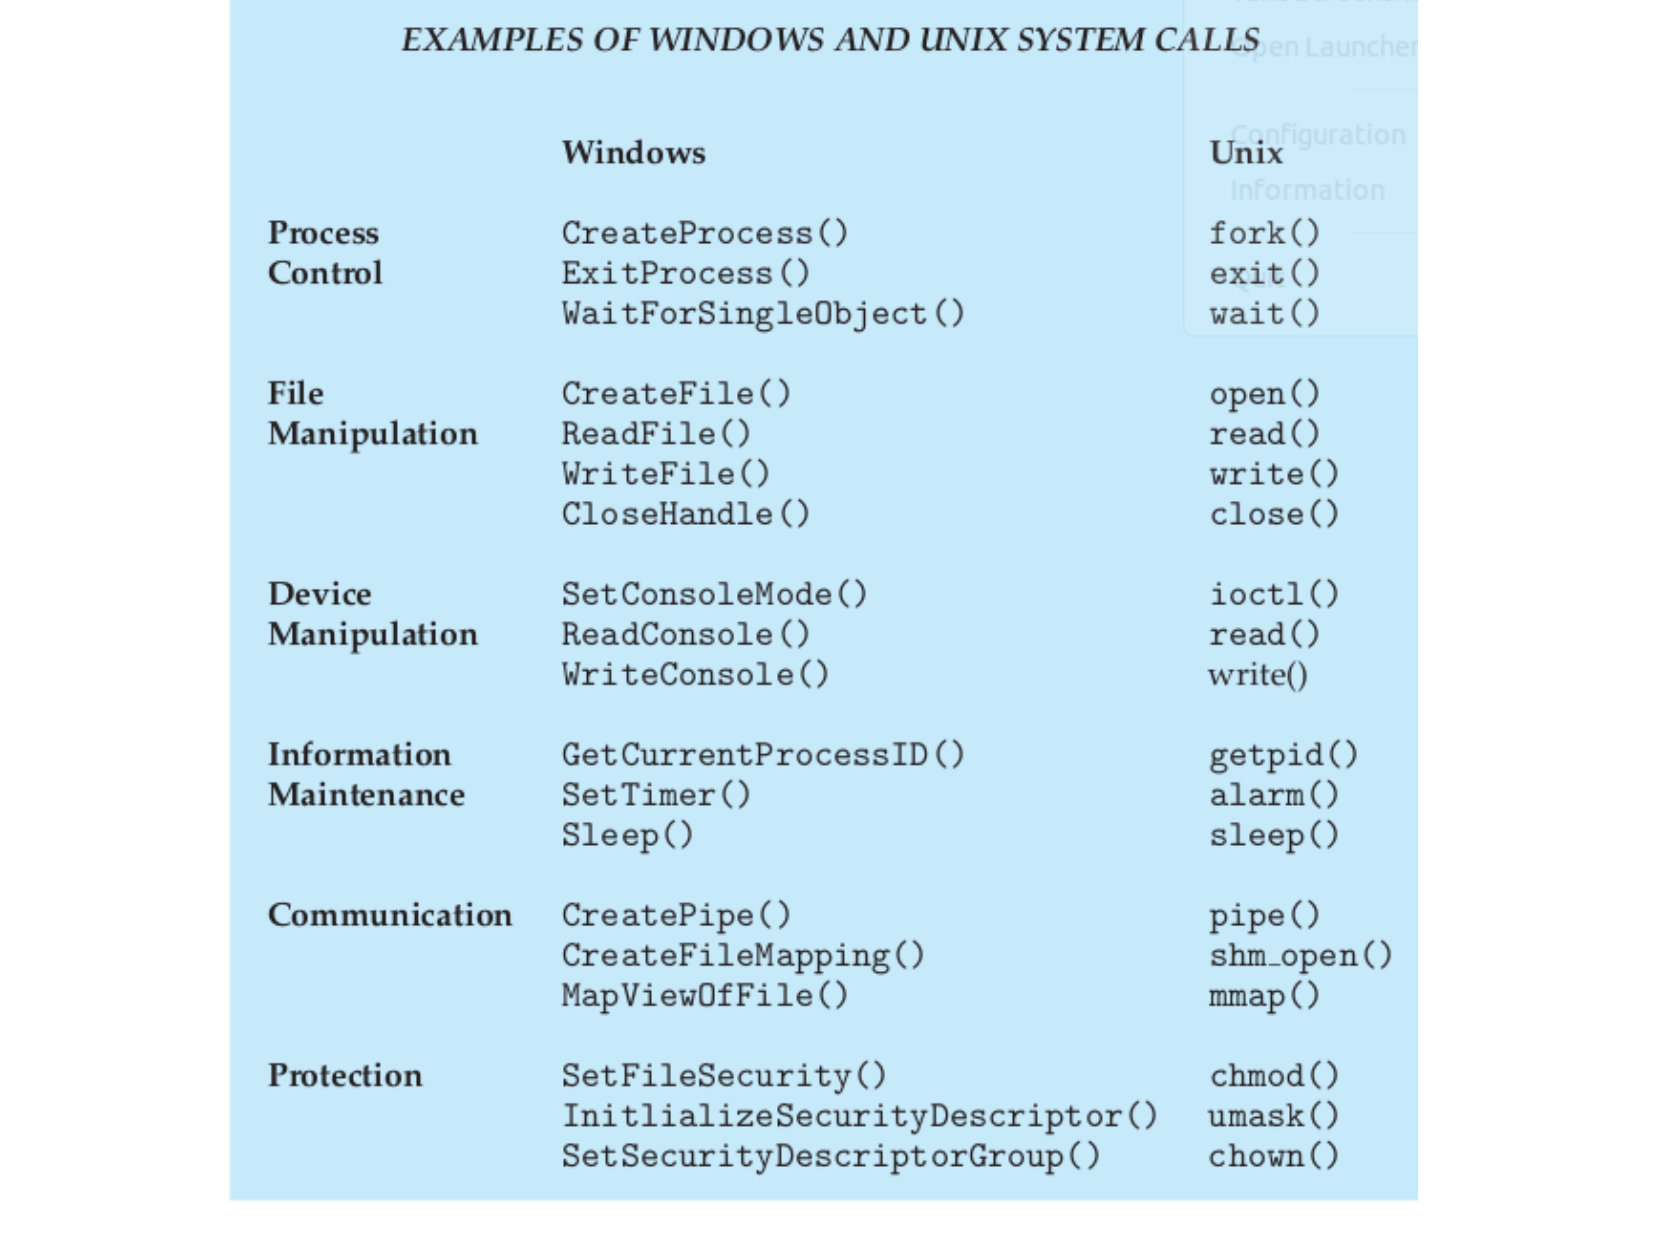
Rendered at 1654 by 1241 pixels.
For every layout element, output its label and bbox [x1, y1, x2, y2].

picture [224, 0, 1418, 1205]
